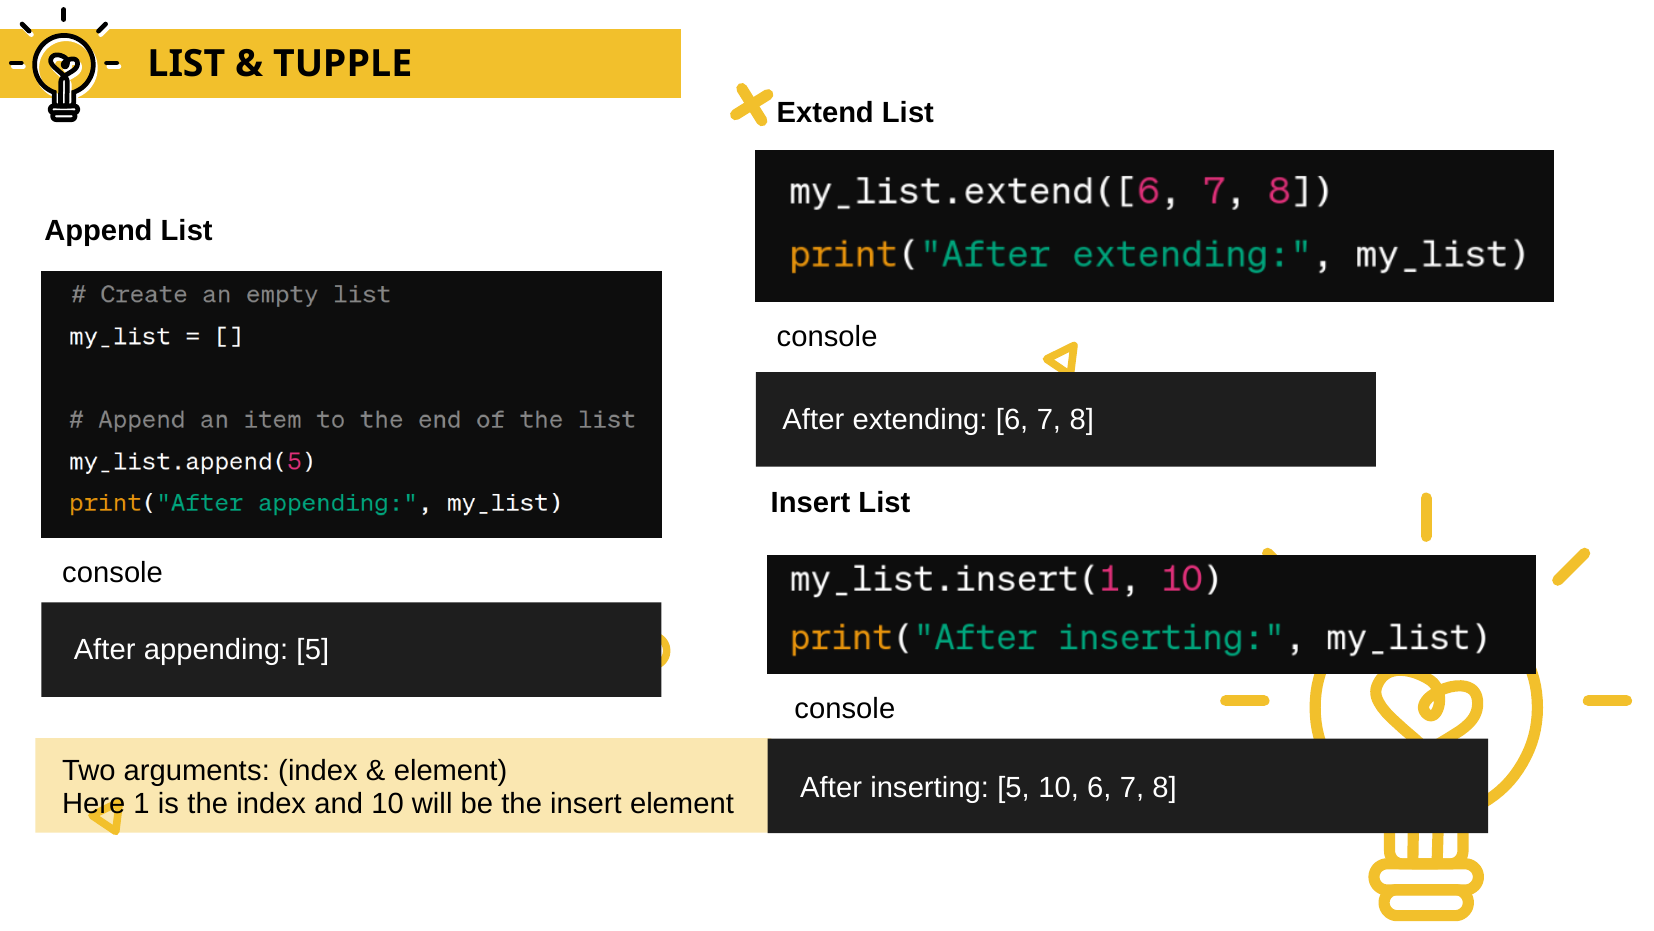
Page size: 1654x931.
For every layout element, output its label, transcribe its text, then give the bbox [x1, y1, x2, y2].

text_box Insert List [755, 478, 1376, 526]
text_box Append List [29, 206, 650, 255]
text_box Extend List [761, 88, 1382, 137]
text_box console [47, 548, 373, 597]
text_box Two arguments: (index & element) Here 1 is the index and 10 will be the insert element [47, 746, 815, 827]
text_box console [761, 312, 1087, 361]
text_box [35, 738, 1489, 834]
picture [41, 271, 662, 538]
title LIST & TUPPLE [147, 0, 785, 137]
text_box After inserting: [5, 10, 6, 7, 8] [785, 764, 1477, 845]
text_box After appending: [5] [59, 625, 384, 674]
text_box [41, 602, 662, 697]
picture [767, 555, 1536, 674]
picture [755, 150, 1554, 302]
text_box console [779, 685, 1105, 733]
text_box After extending: [6, 7, 8] [767, 395, 1211, 476]
text_box [755, 372, 1376, 467]
